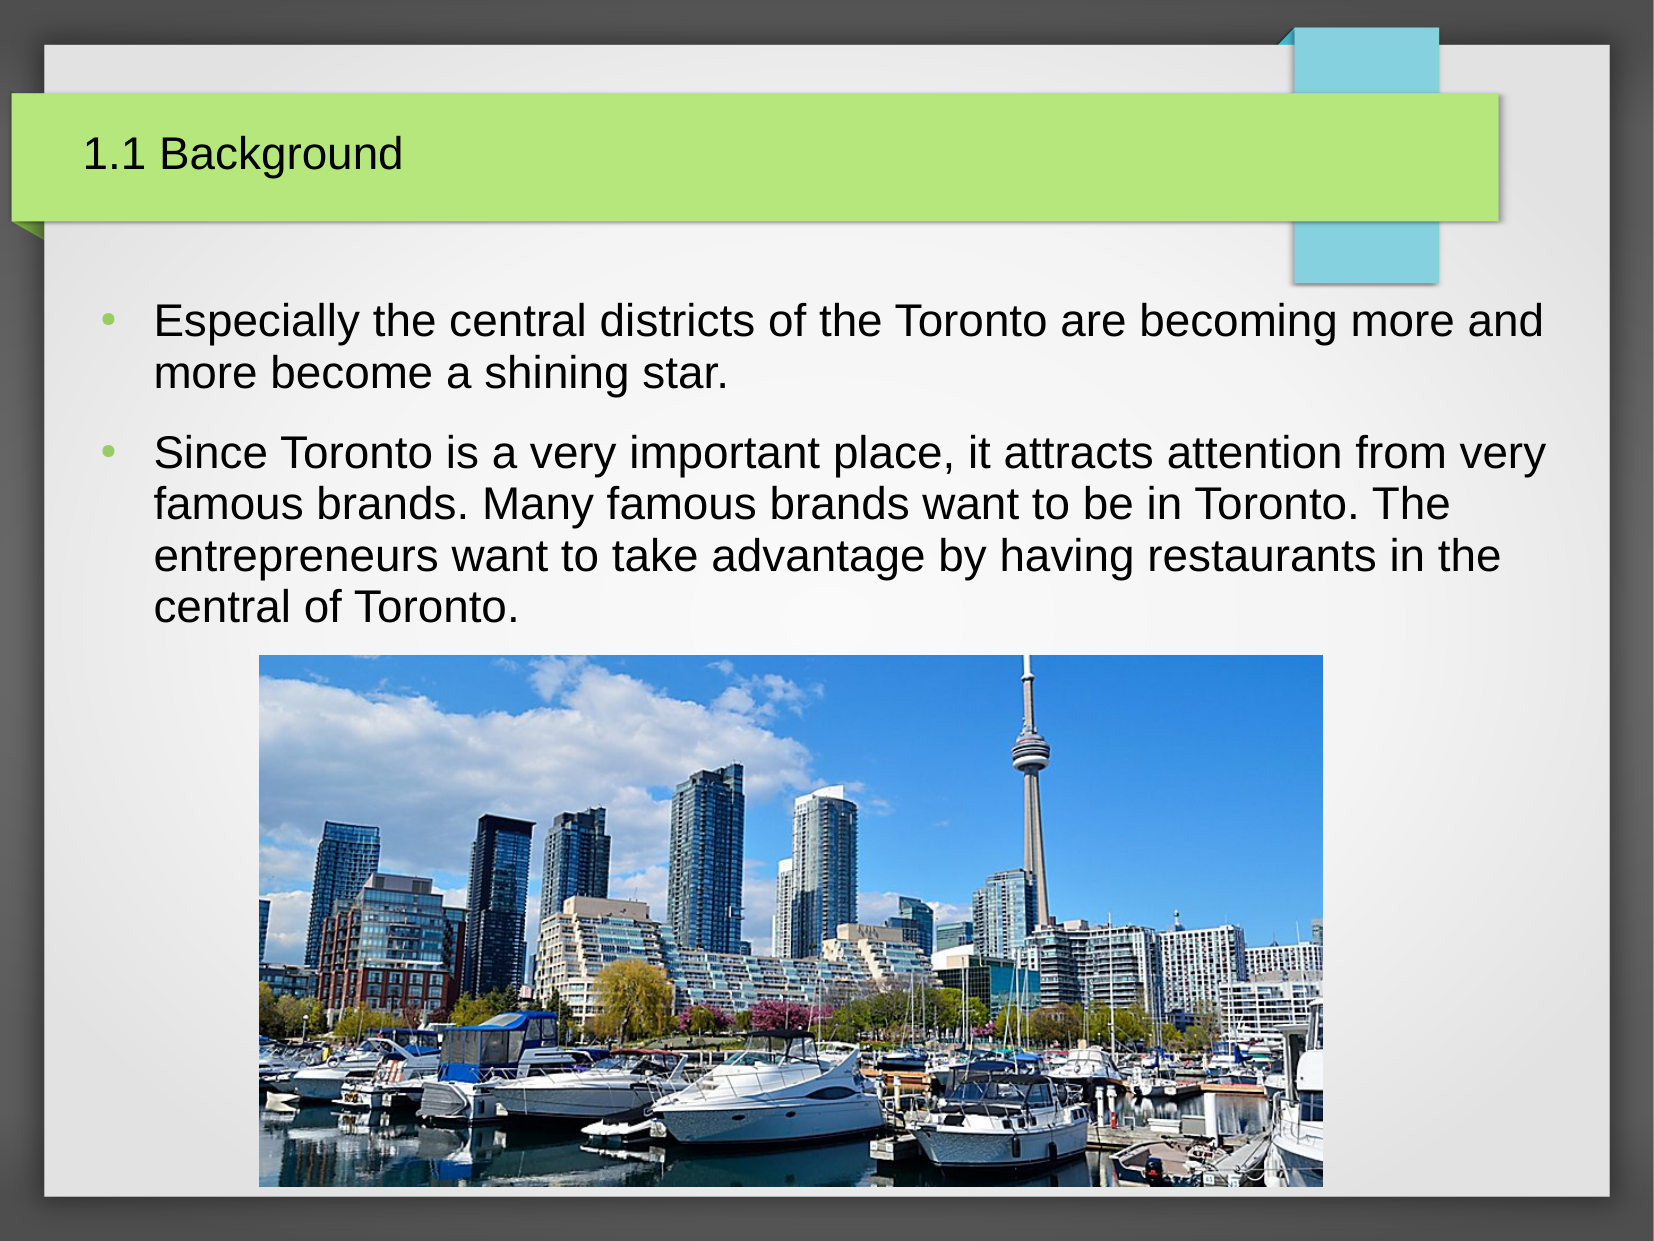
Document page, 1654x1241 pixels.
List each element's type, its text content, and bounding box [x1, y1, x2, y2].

picture [0, 0, 1654, 1241]
title 1.1 Background [82, 94, 1264, 213]
list Especially the central districts of the Toronto are becoming more and more become a shining star. Since Toronto is a very important place, it attracts attention from very famous brands. Many famous brands want to be in Toronto. The entrepreneurs want to take advantage by having restaurants in the central of Toronto. [82, 295, 1571, 1015]
